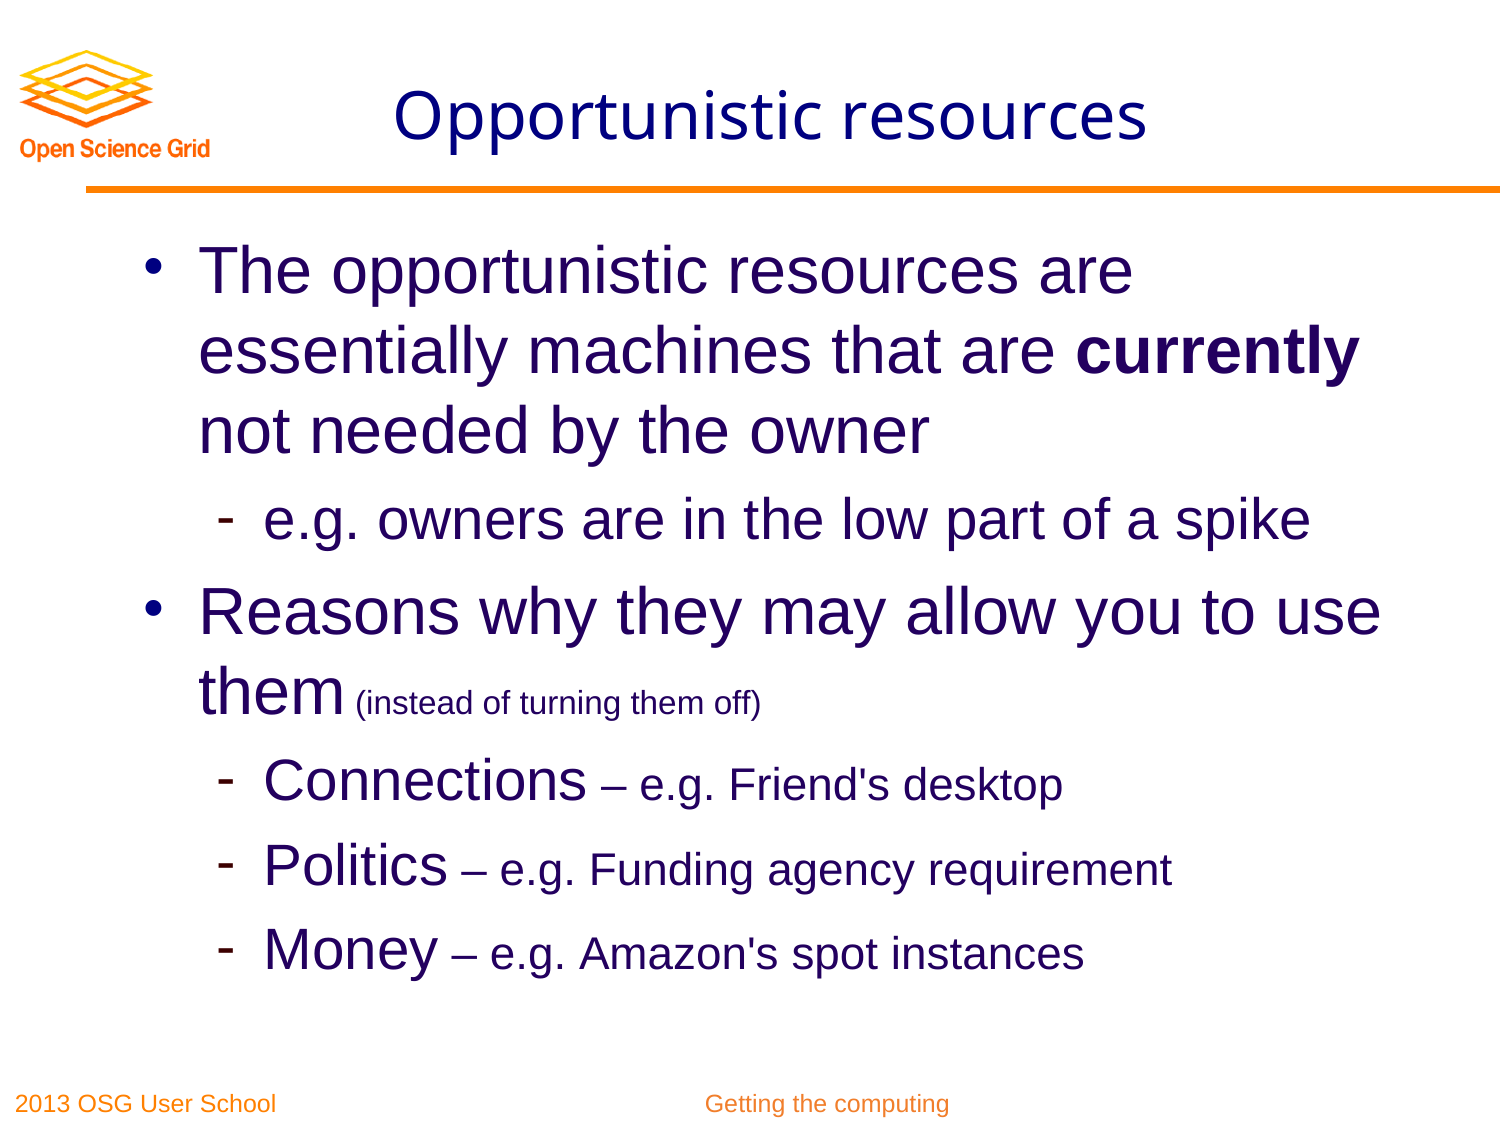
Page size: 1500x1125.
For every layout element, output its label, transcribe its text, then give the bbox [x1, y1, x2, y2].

list The opportunistic resources are essentially machines that are currently not needed by the owner e.g. owners are in the low part of a spike Reasons why they may allow you to use them (instead of turning them off) Connections – e.g. Friend's desktop Politics – e.g. Funding agency requirement Money – e.g. Amazon's spot instances [127, 218, 1403, 1043]
picture [0, 27, 201, 179]
title Opportunistic resources [201, 18, 1342, 207]
